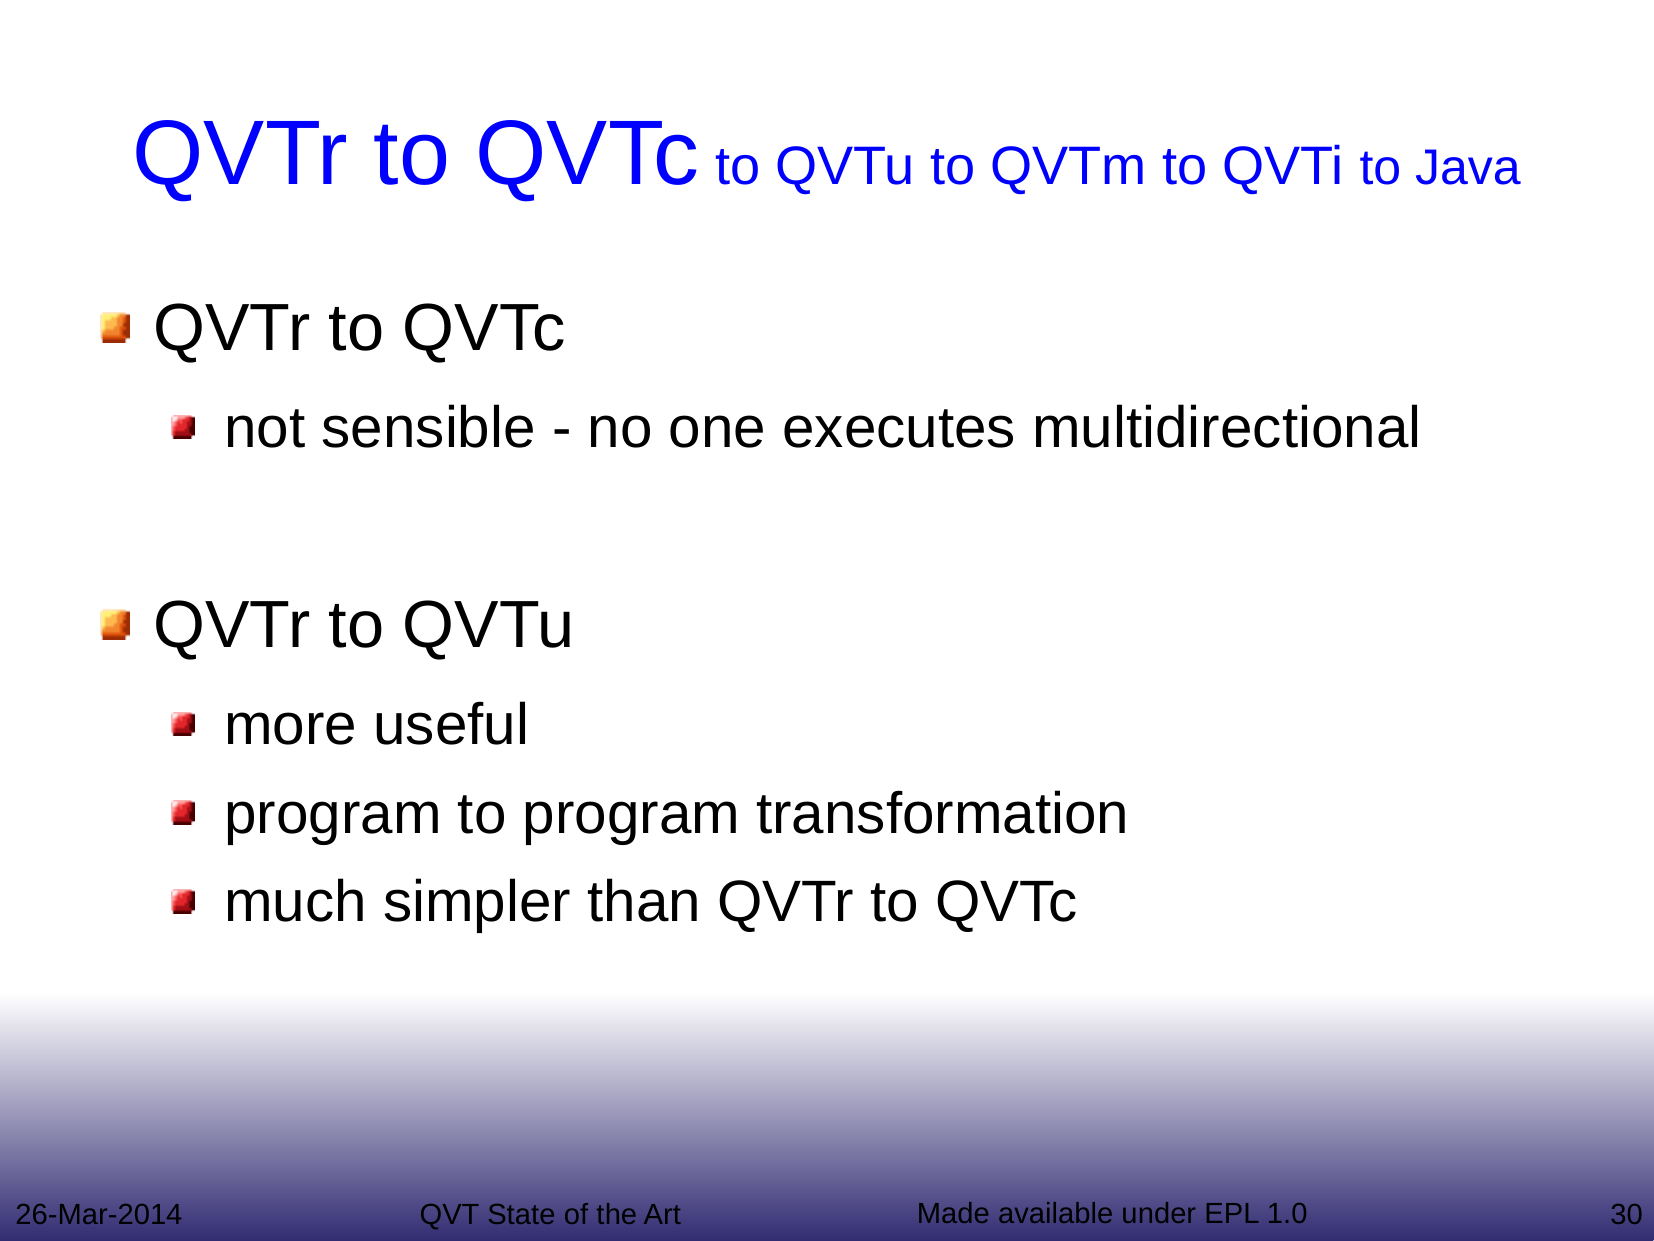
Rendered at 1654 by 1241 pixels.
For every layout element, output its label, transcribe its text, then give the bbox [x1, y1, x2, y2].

list QVTr to QVTc not sensible - no one executes multidirectional QVTr to QVTu more useful program to program transformation much simpler than QVTr to QVTc [82, 290, 1571, 1109]
title QVTr to QVTc to QVTu to QVTm to QVTi to Java [82, 49, 1571, 257]
